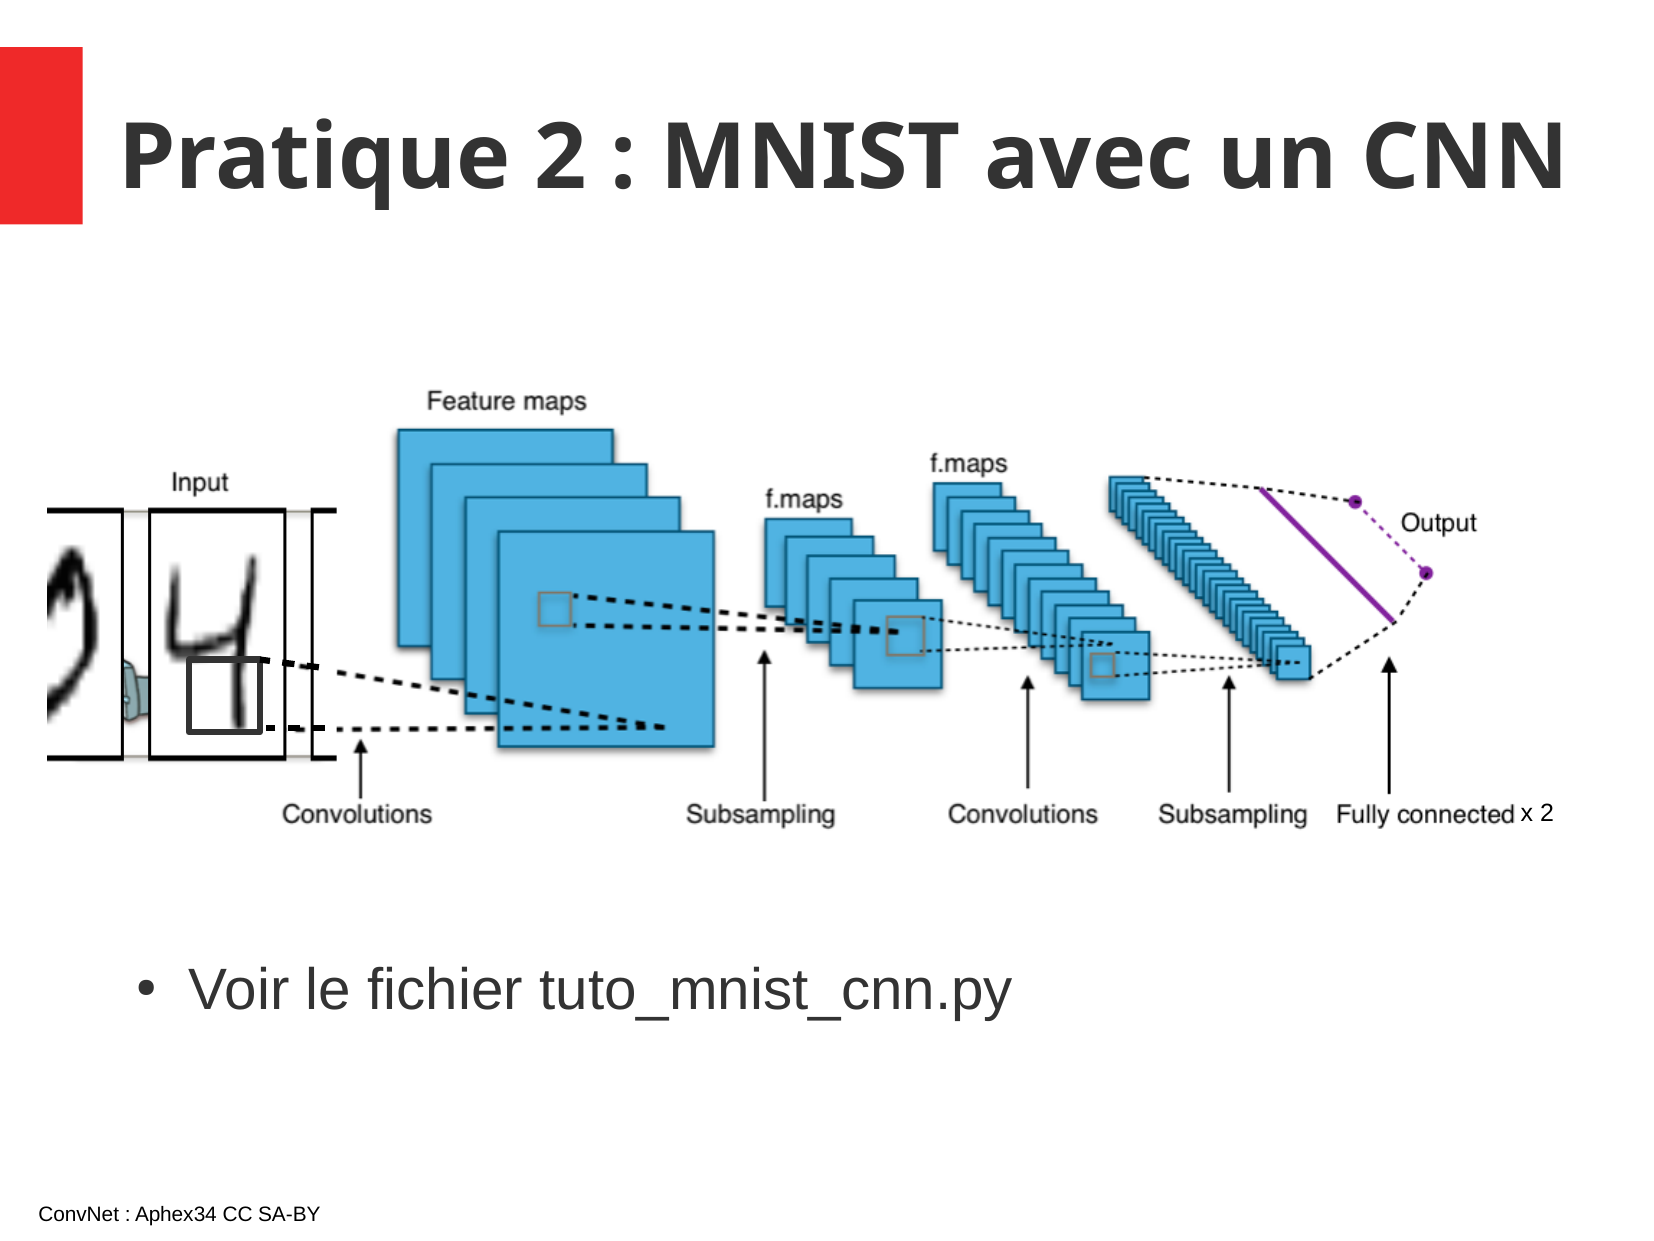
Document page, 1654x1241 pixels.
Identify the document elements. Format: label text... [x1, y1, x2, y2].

title Pratique 2 : MNIST avec un CNN [118, 45, 1571, 260]
text_box ConvNet : Aphex34 CC SA-BY [23, 1195, 336, 1234]
list Voir le fichier tuto_mnist_cnn.py [118, 956, 1536, 1074]
picture [47, 377, 1545, 839]
text_box x 2 [1505, 791, 1583, 863]
